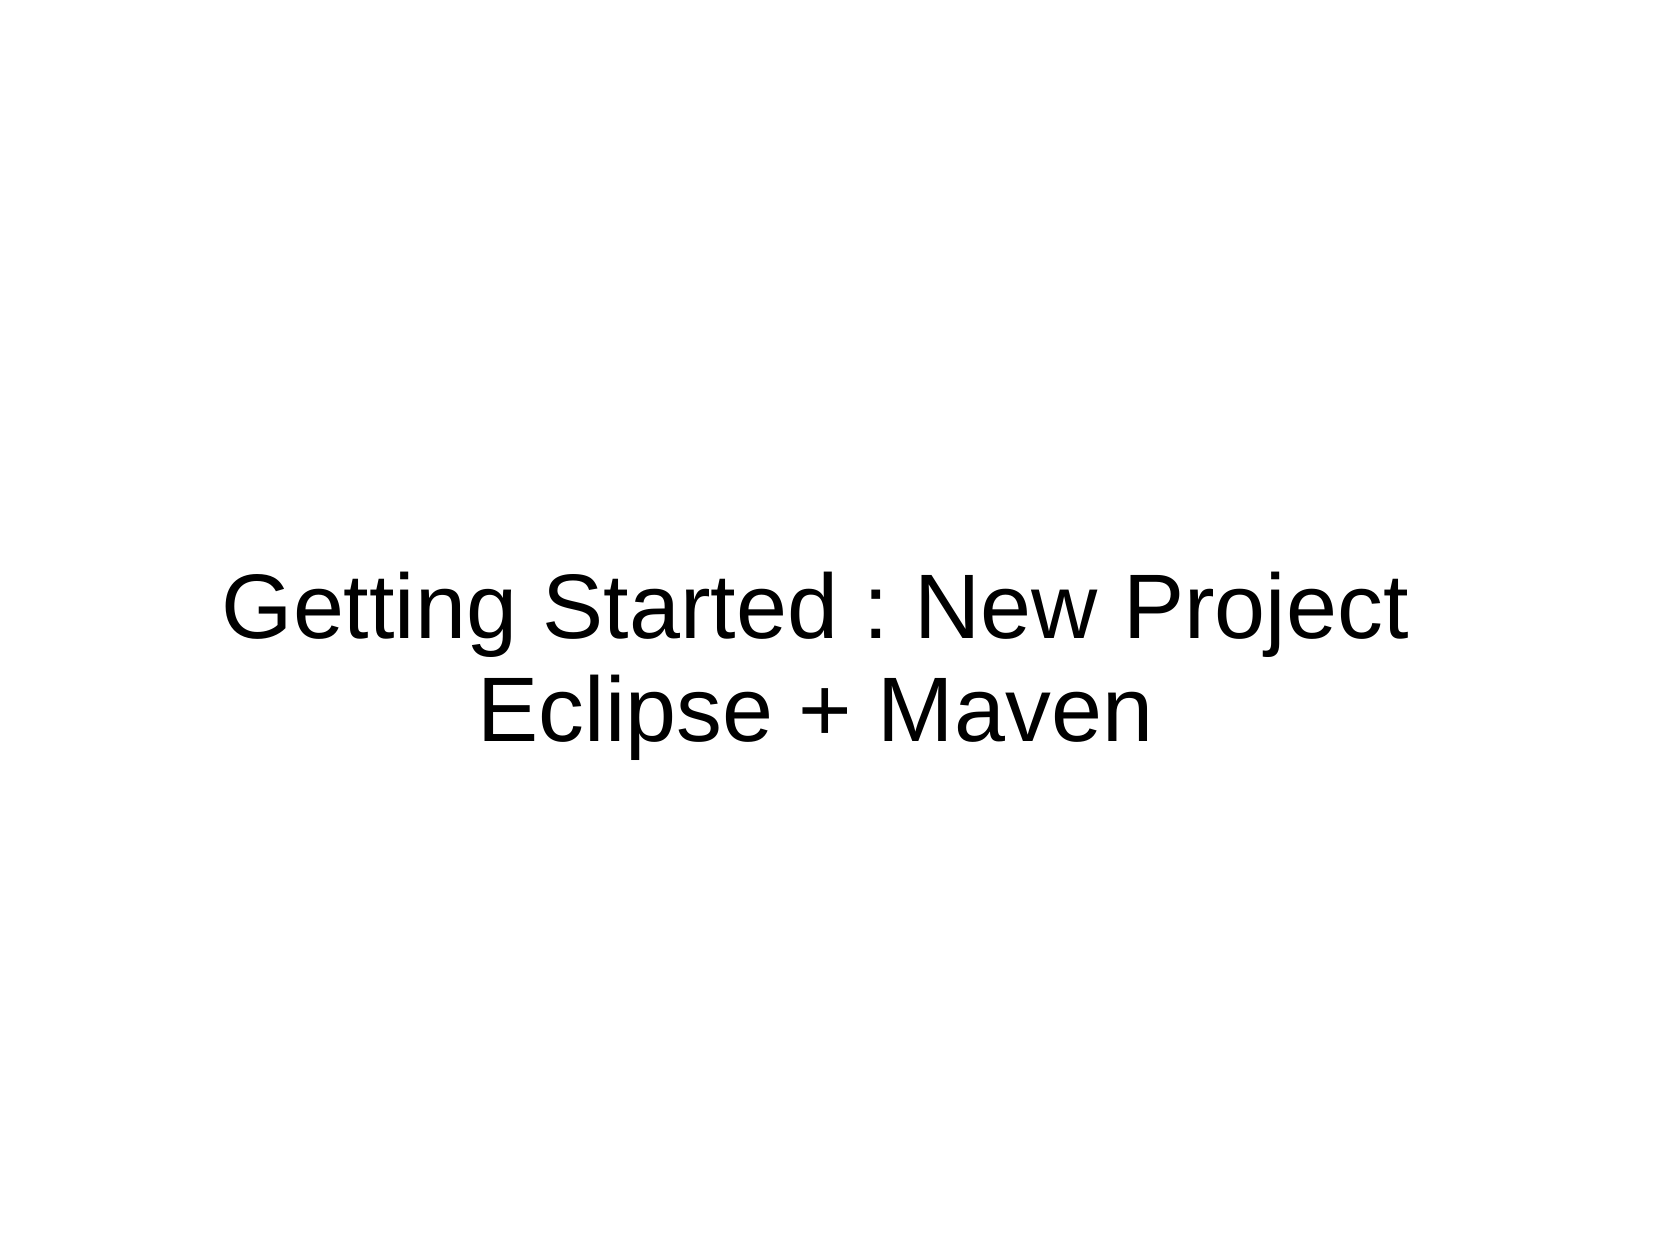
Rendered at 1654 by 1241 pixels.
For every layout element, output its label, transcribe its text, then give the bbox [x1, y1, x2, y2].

title Getting Started : New Project Eclipse + Maven [71, 555, 1561, 763]
